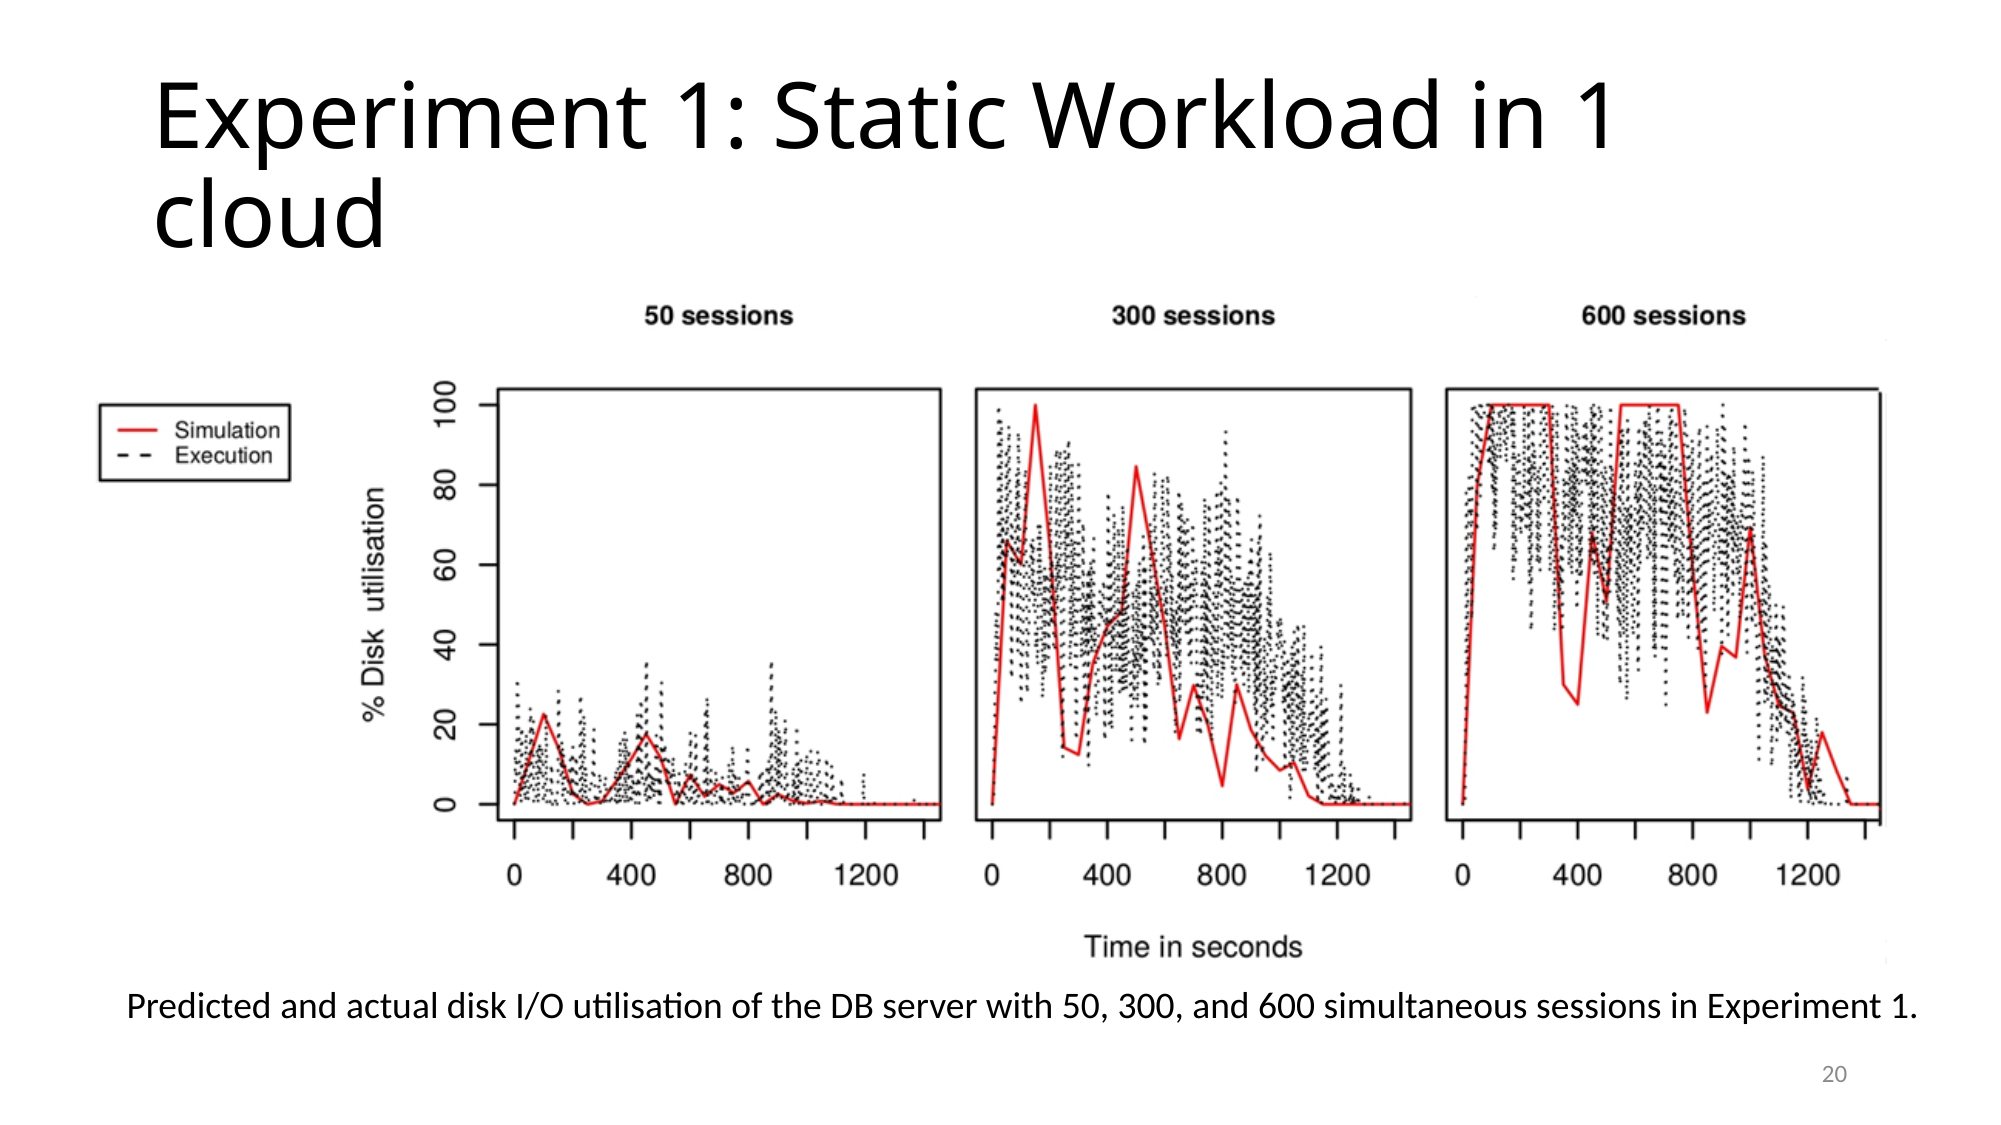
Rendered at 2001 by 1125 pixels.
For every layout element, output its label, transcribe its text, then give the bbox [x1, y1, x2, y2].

title Experiment 1: Static Workload in 1 cloud [137, 59, 1863, 278]
text_box Predicted and actual disk I/O utilisation of the DB server with 50, 300, and 600 simultaneous sessions in Experiment 1. [111, 974, 1936, 1034]
picture [93, 296, 1887, 964]
slide_number <number> [1412, 1042, 1863, 1103]
